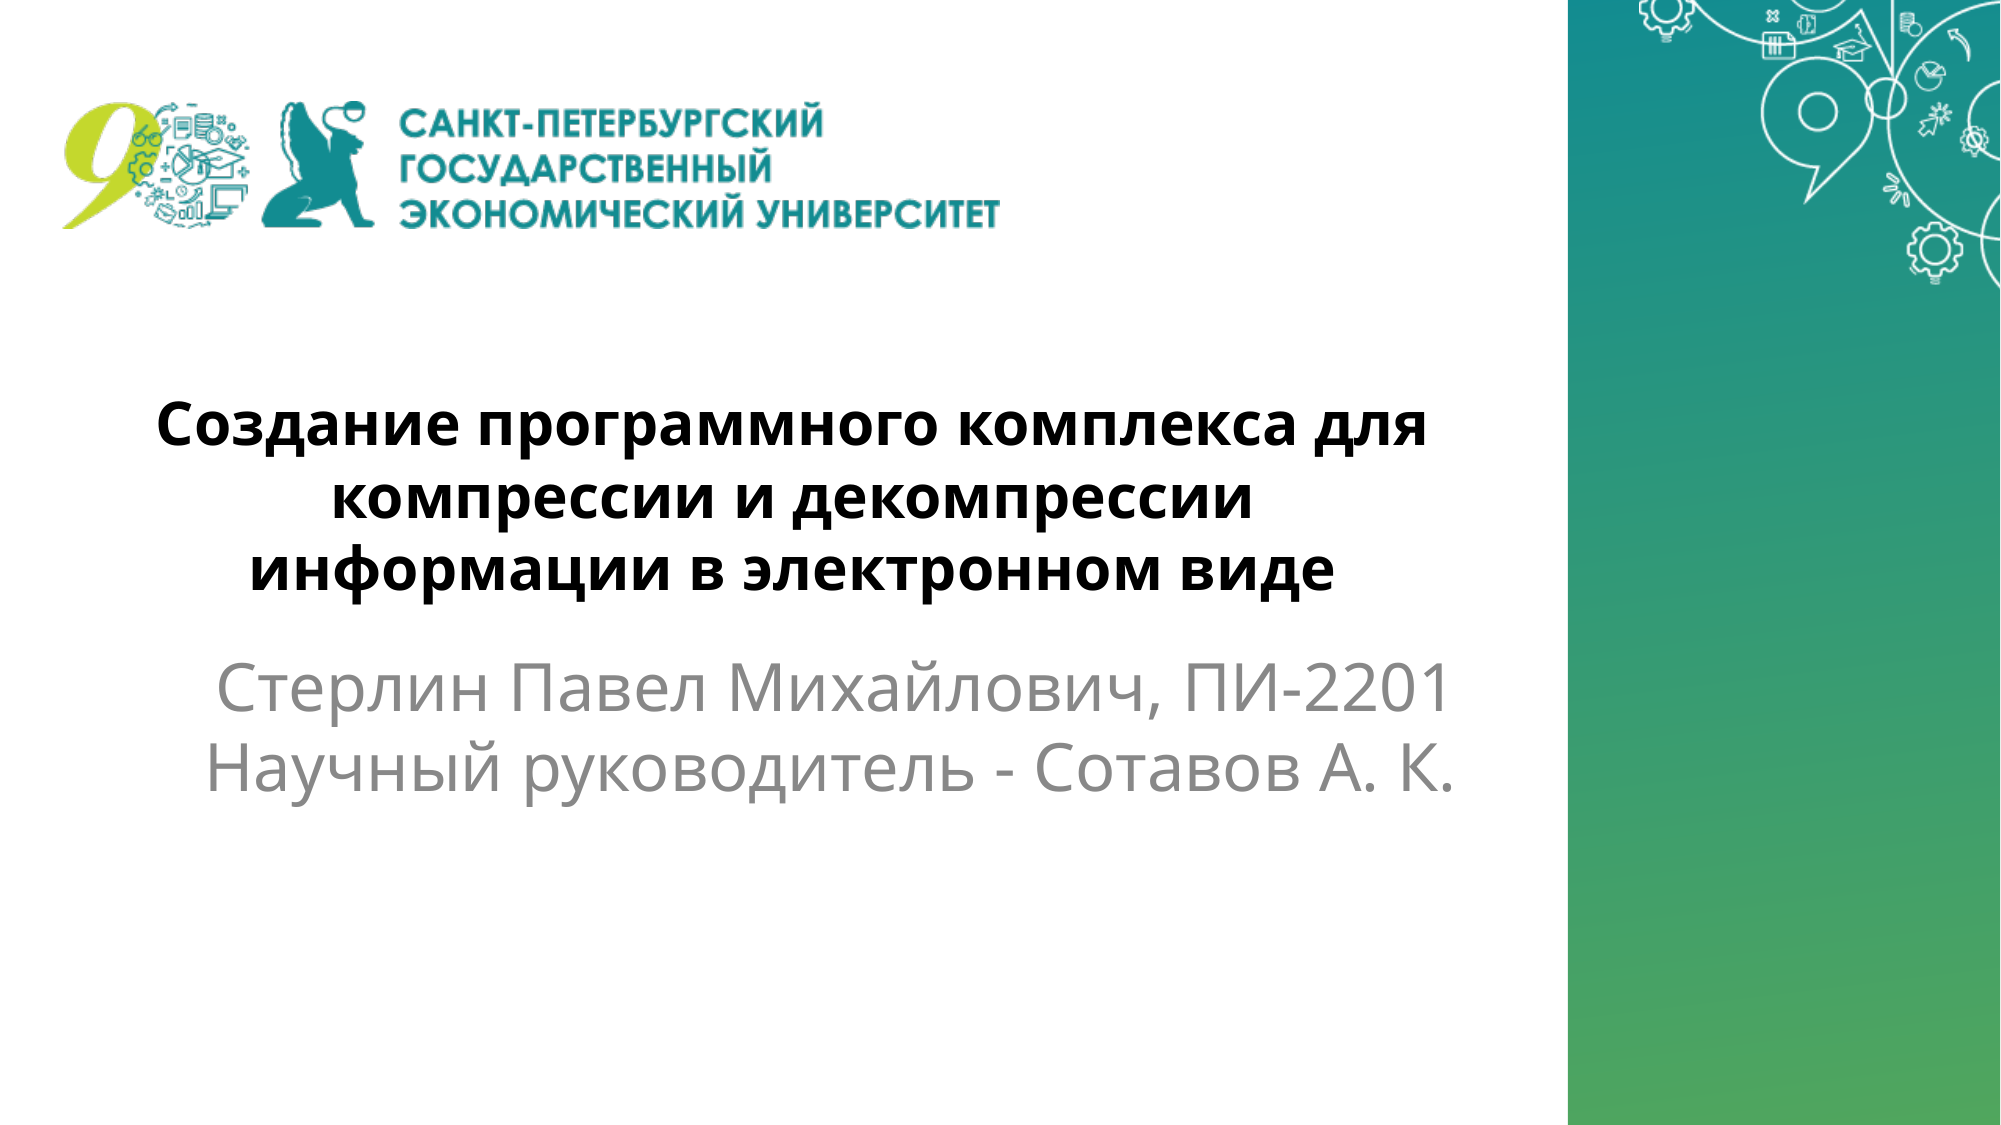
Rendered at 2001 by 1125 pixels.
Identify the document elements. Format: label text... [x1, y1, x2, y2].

picture [1639, 0, 2000, 299]
picture [62, 101, 1000, 229]
subtitle Стерлин Павел Михайлович, ПИ-2201 Научный руководитель - Сотавов А. К. [114, 637, 1473, 925]
text_box [1567, 0, 2000, 1125]
title Создание программного комплекса для компрессии и декомпрессии информации в электронном виде [114, 373, 1473, 615]
